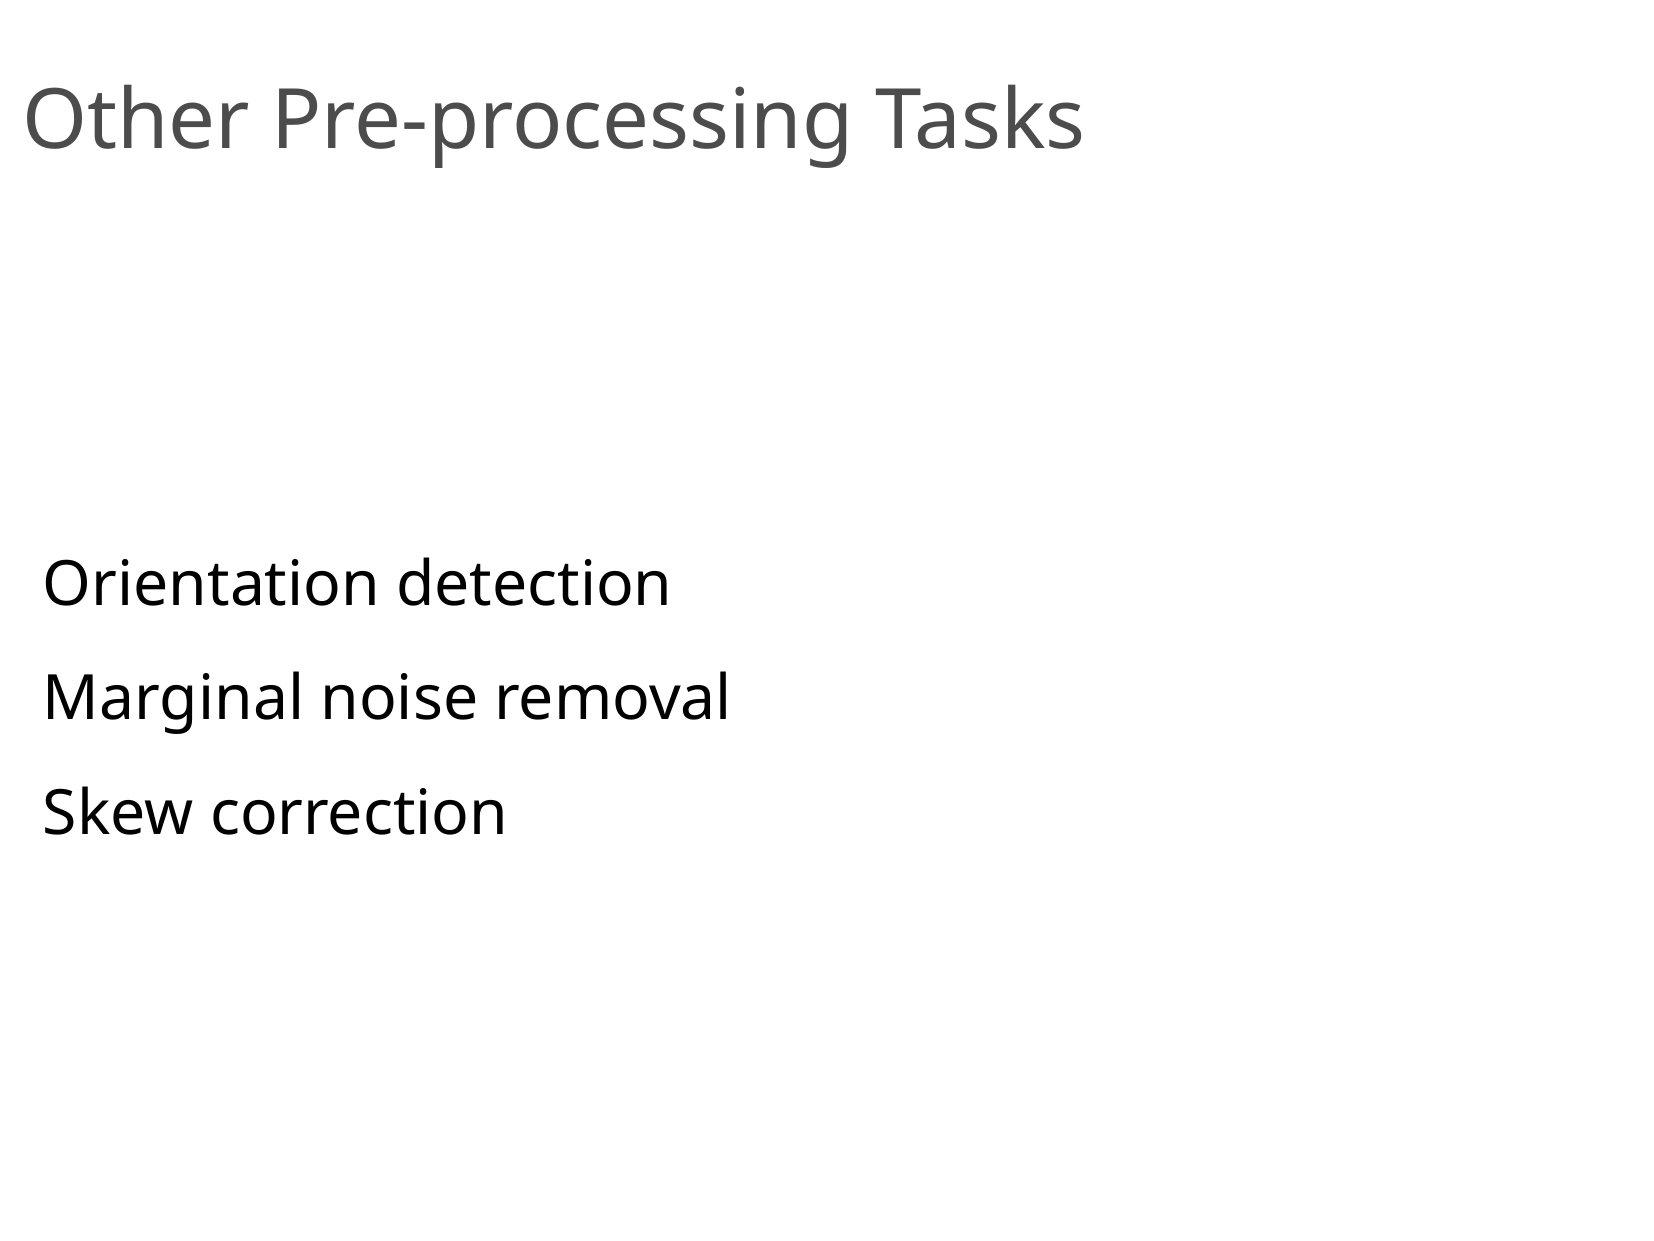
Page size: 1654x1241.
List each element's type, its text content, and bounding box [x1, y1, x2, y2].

title Other Pre-processing Tasks [22, 26, 1654, 205]
list Orientation detection Marginal noise removal Skew correction [25, 233, 1654, 1158]
